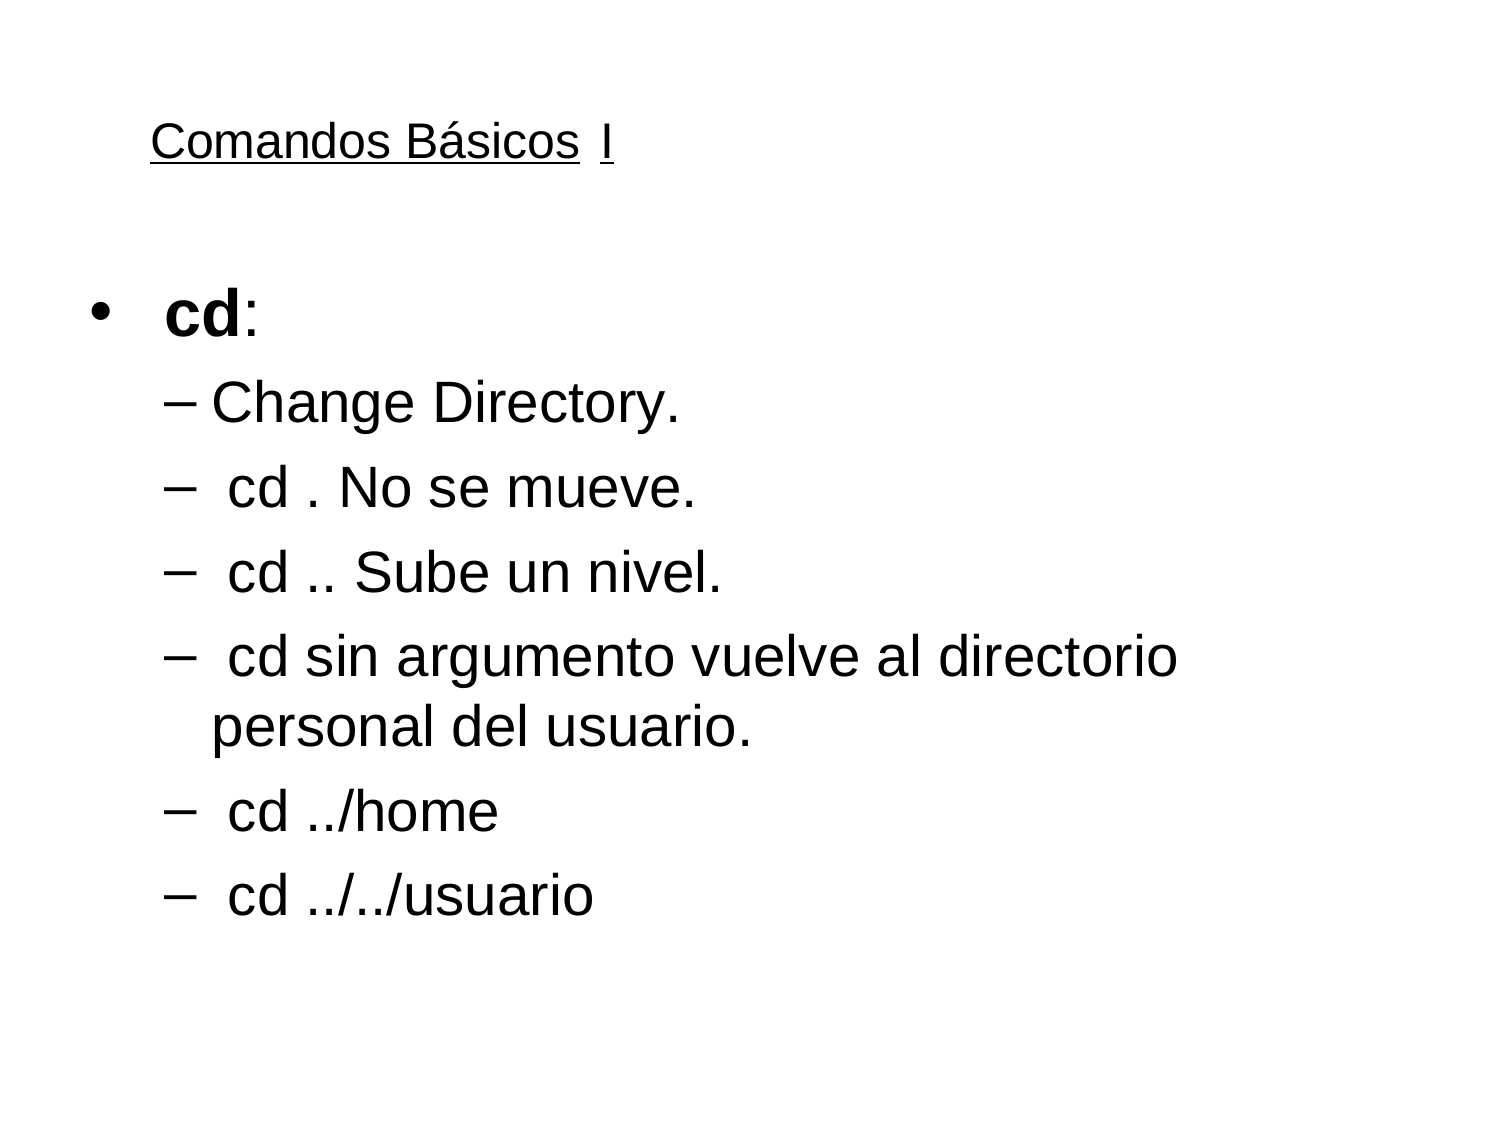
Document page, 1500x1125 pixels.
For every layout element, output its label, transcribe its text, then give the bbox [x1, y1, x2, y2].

title Comandos Básicos I [75, 45, 1426, 233]
list cd: Change Directory. cd . No se mueve. cd .. Sube un nivel. cd sin argumento vuelve al directorio personal del usuario. cd ../home cd ../../usuario [75, 262, 1426, 1006]
